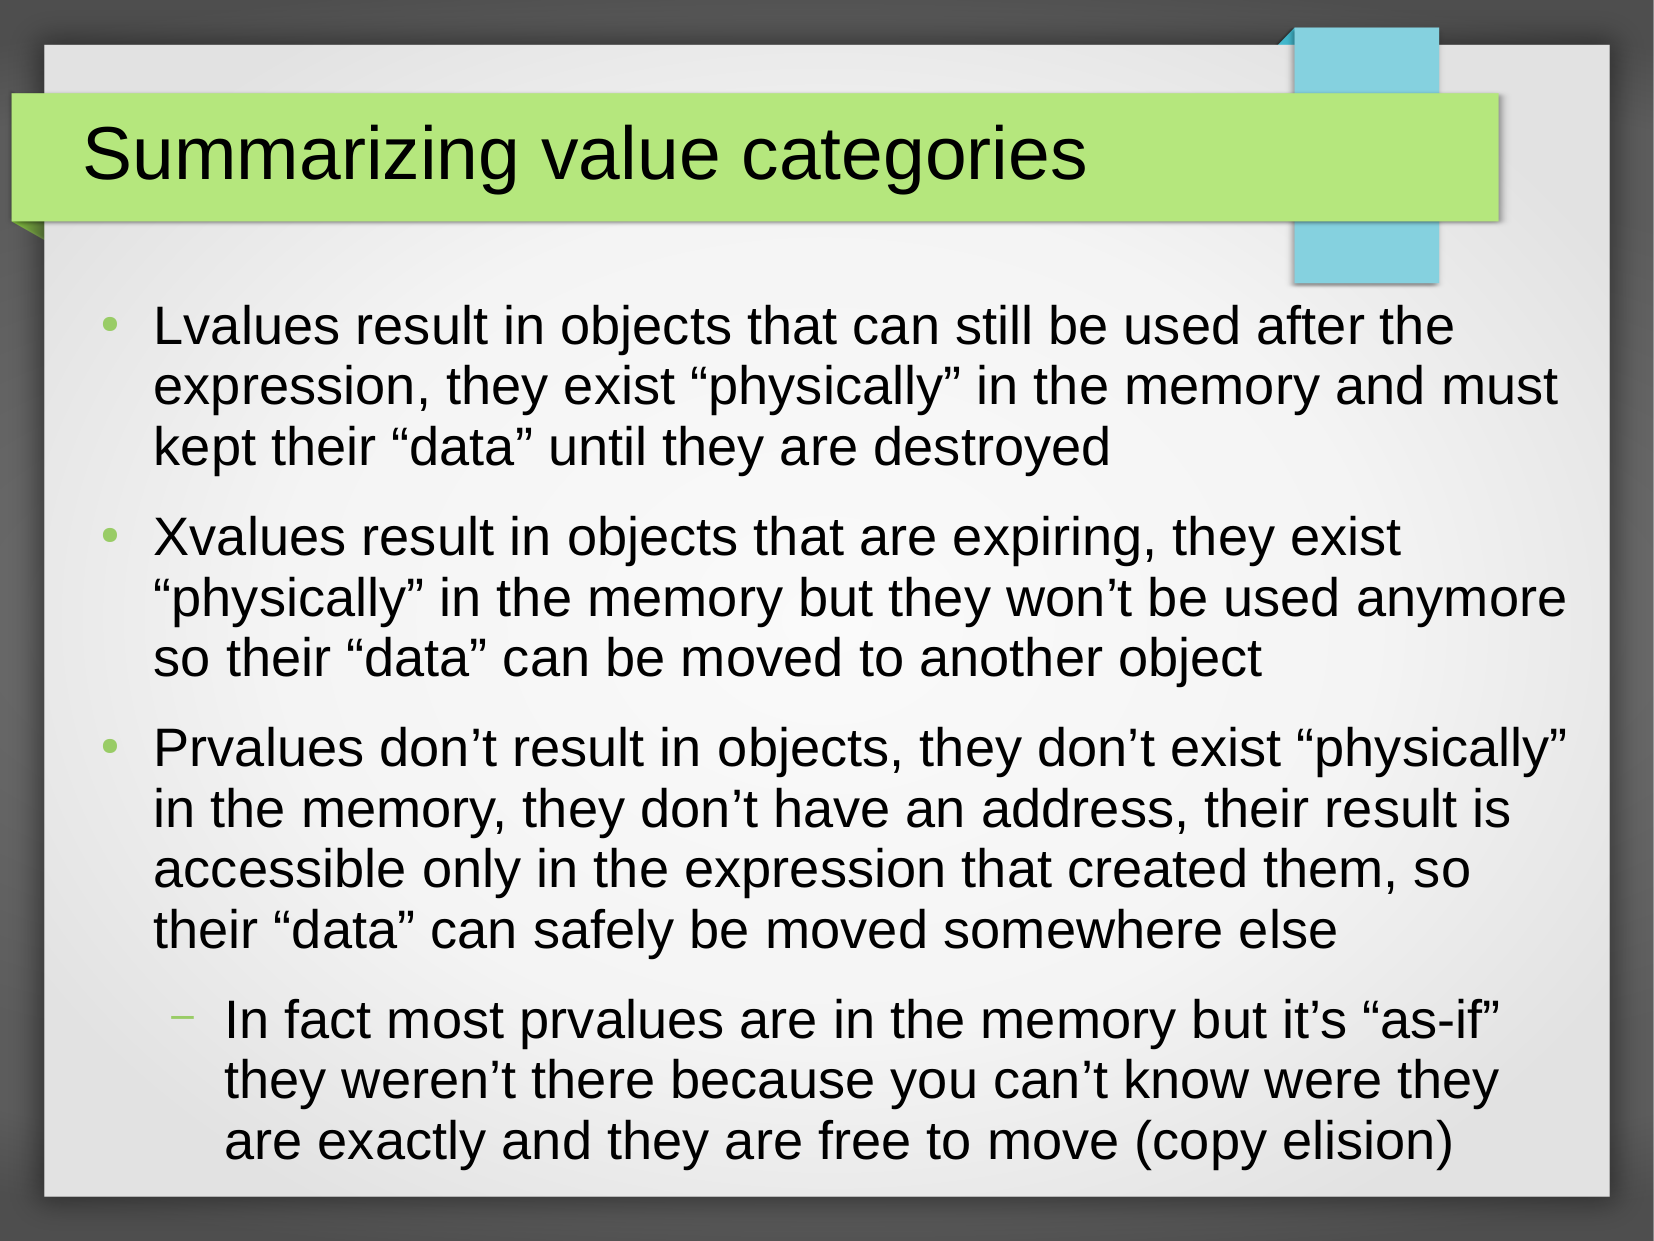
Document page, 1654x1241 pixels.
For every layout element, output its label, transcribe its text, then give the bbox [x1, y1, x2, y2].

title Summarizing value categories [82, 94, 1264, 213]
picture [0, 0, 1654, 1241]
list Lvalues result in objects that can still be used after the expression, they exist “physically” in the memory and must kept their “data” until they are destroyed Xvalues result in objects that are expiring, they exist “physically” in the memory but they won’t be used anymore so their “data” can be moved to another object Prvalues don’t result in objects, they don’t exist “physically” in the memory, they don’t have an address, their result is accessible only in the expression that created them, so their “data” can safely be moved somewhere else In fact most prvalues are in the memory but it’s “as-if” they weren’t there because you can’t know were they are exactly and they are free to move (copy elision) [82, 295, 1571, 1182]
